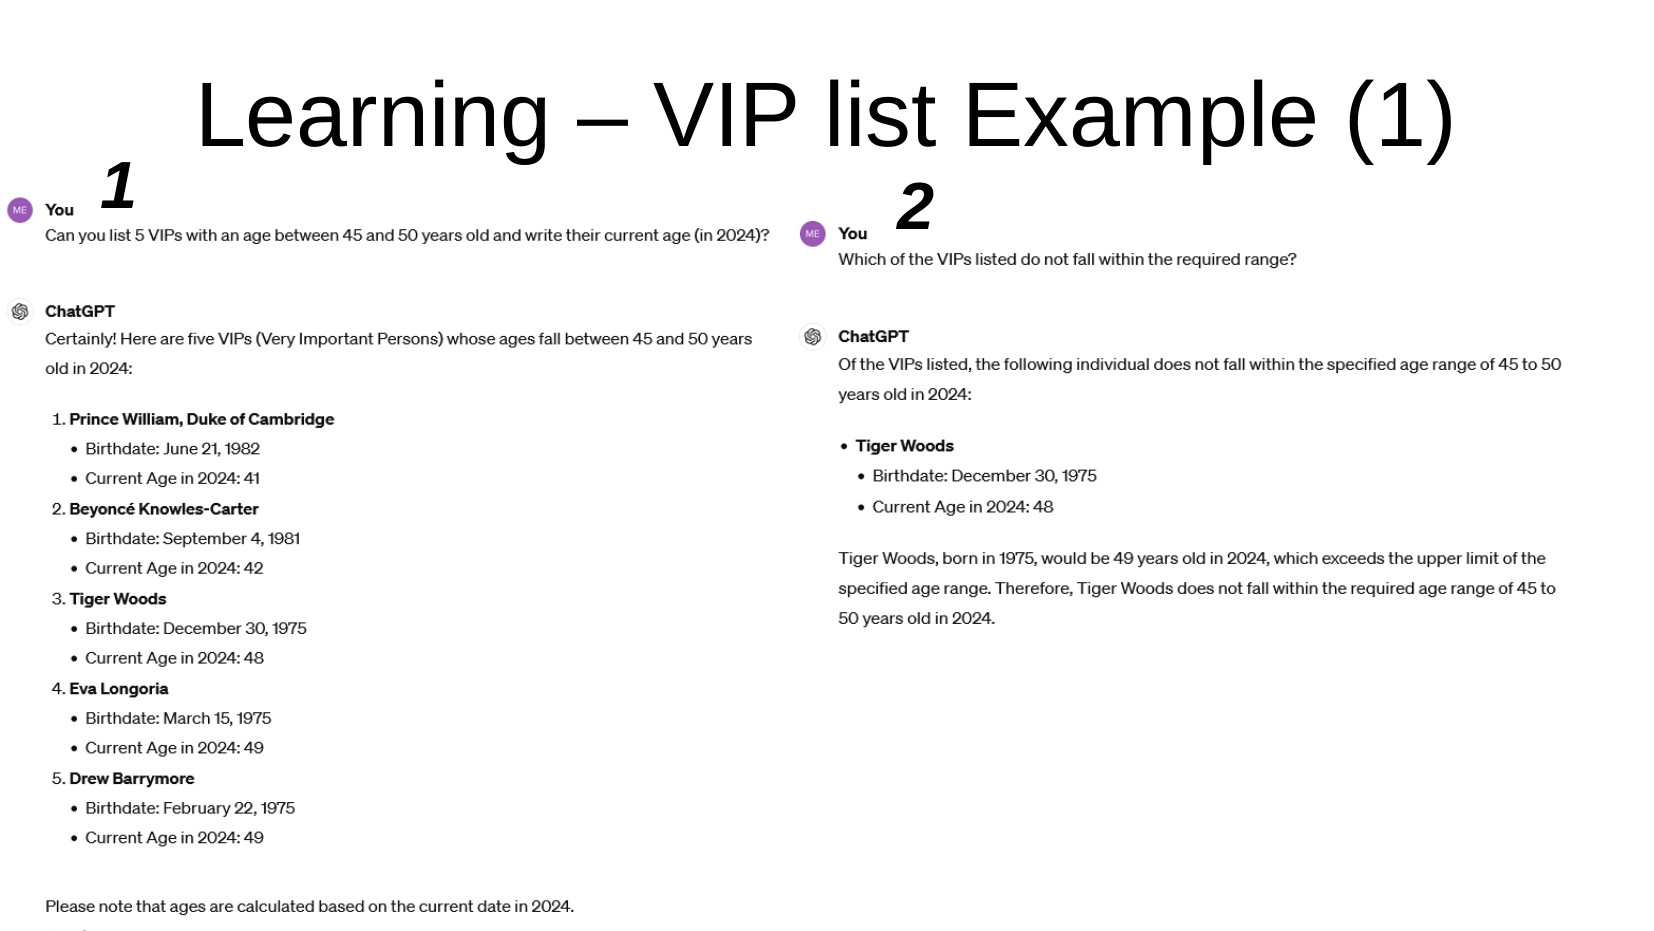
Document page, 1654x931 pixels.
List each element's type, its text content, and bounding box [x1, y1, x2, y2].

picture [0, 188, 775, 931]
title Learning – VIP list Example (1) [82, 37, 1571, 193]
list 1 [29, 147, 148, 245]
picture [785, 206, 1565, 639]
list 2 [826, 169, 945, 266]
